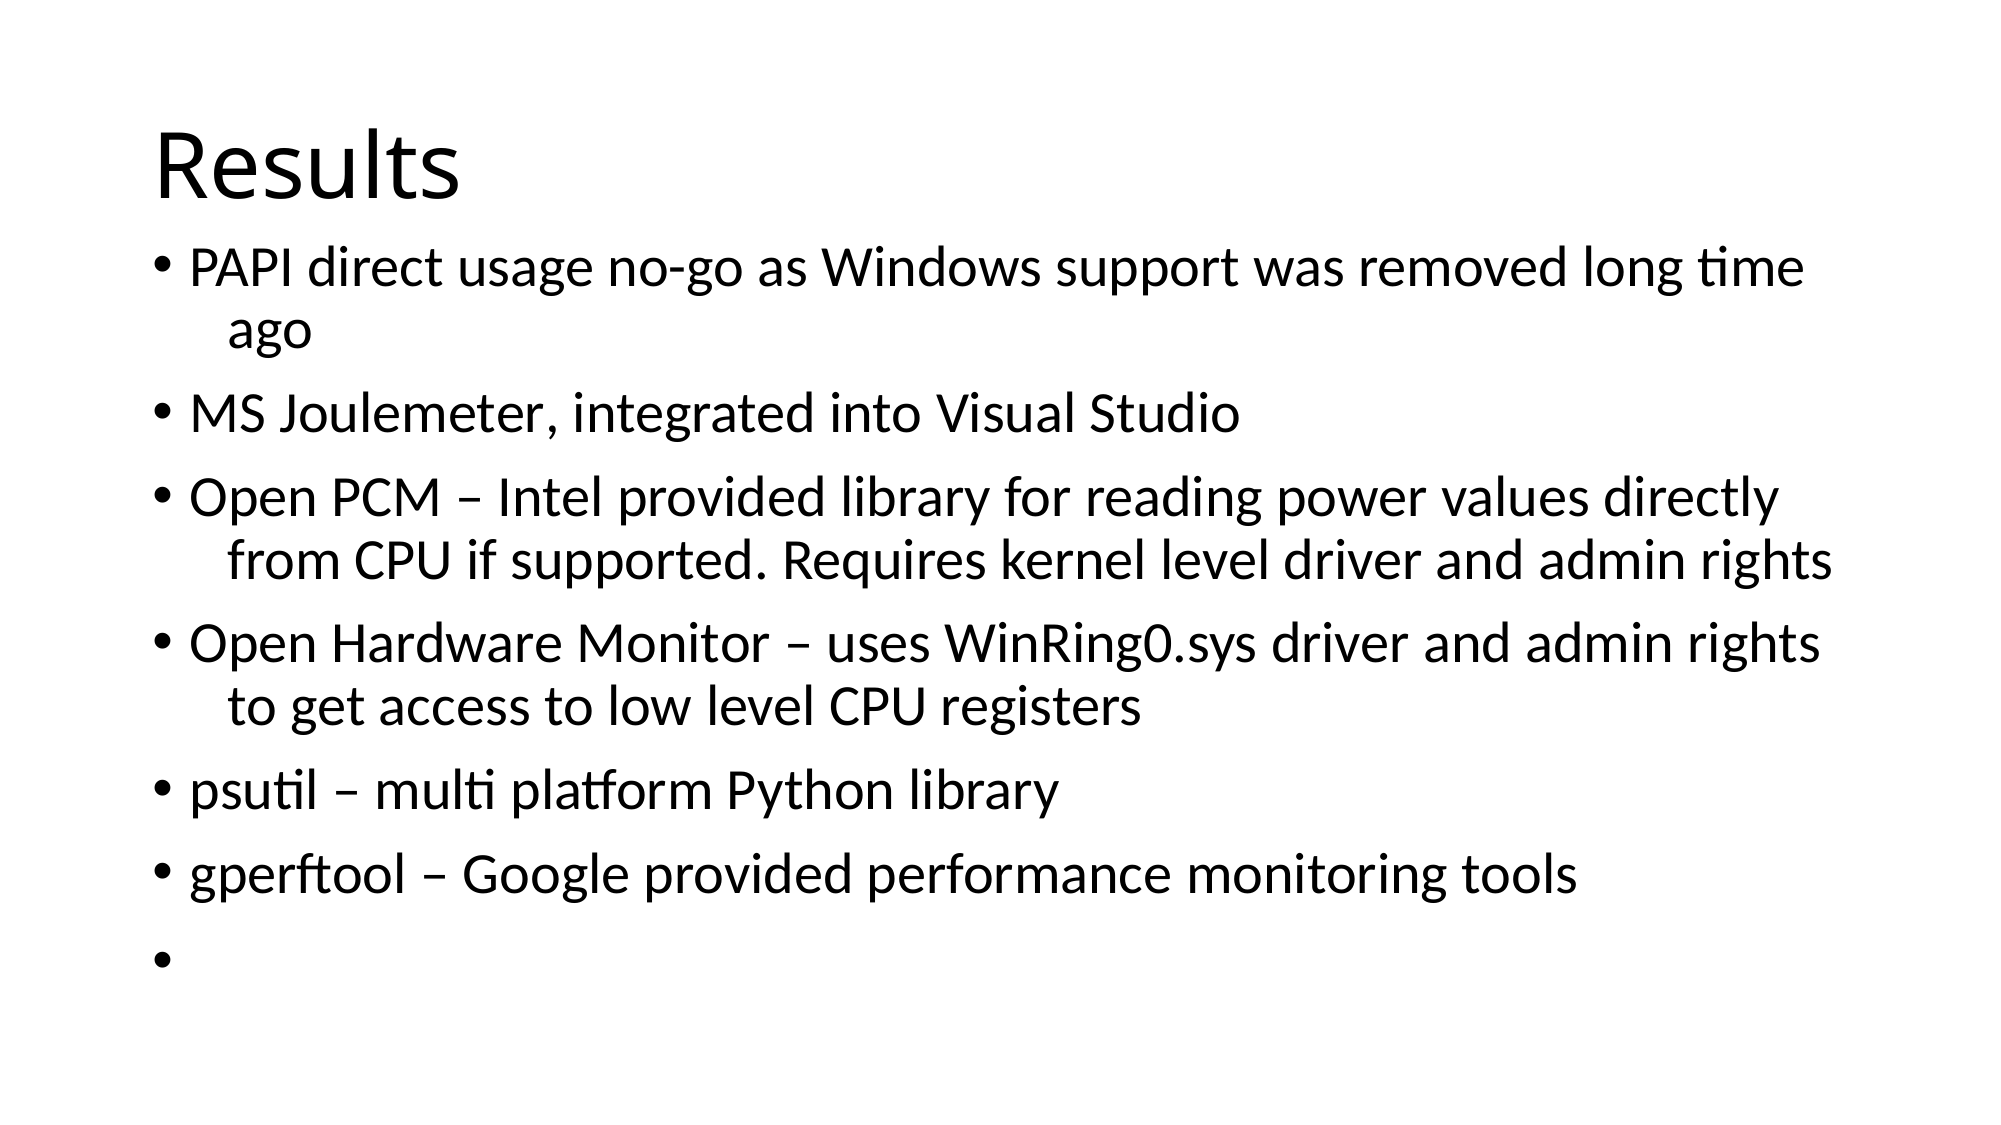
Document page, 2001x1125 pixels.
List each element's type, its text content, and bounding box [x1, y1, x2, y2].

title Results [137, 59, 1863, 228]
list PAPI direct usage no-go as Windows support was removed long time ago MS Joulemeter, integrated into Visual Studio Open PCM – Intel provided library for reading power values directly from CPU if supported. Requires kernel level driver and admin rights Open Hardware Monitor – uses WinRing0.sys driver and admin rights to get access to low level CPU registers psutil – multi platform Python library gperftool – Google provided performance monitoring tools [137, 228, 1863, 1010]
